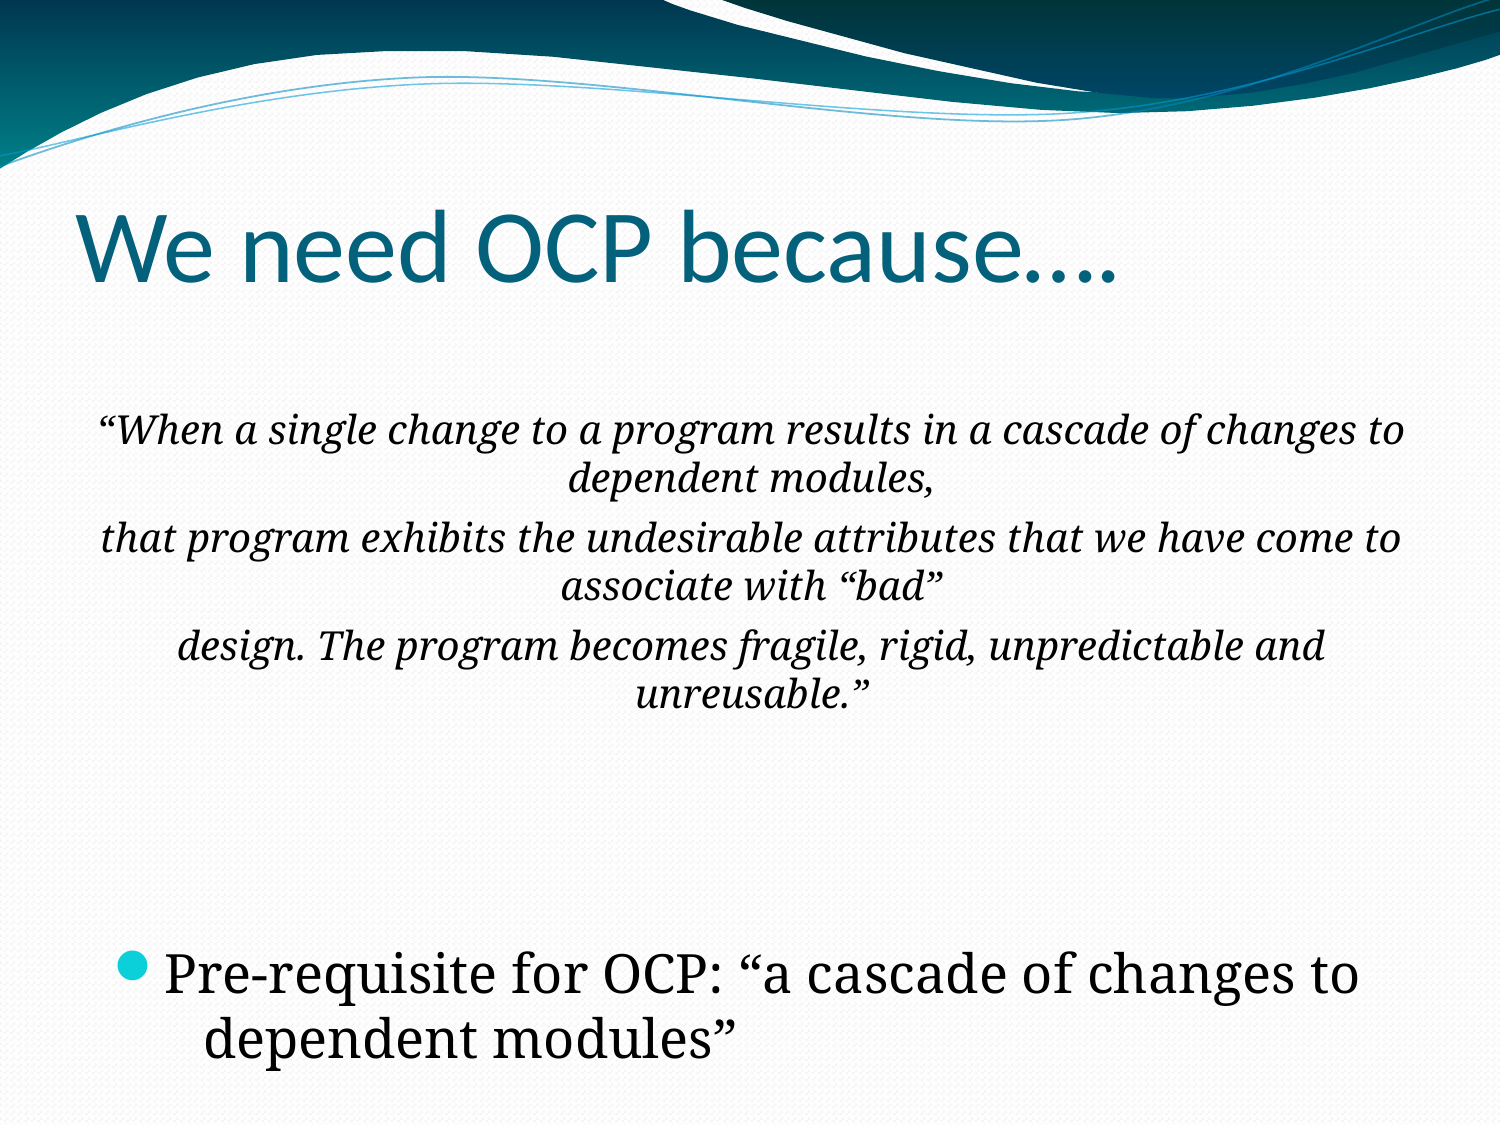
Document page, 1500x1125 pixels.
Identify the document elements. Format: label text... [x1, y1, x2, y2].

text_box Pre-requisite for OCP: “a cascade of changes to dependent modules” [98, 932, 1449, 1109]
list “When a single change to a program results in a cascade of changes to dependent modules, that program exhibits the undesirable attributes that we have come to associate with “bad” design. The program becomes fragile, rigid, unpredictable and unreusable.” [76, 397, 1427, 725]
title We need OCP because…. [75, 115, 1426, 304]
